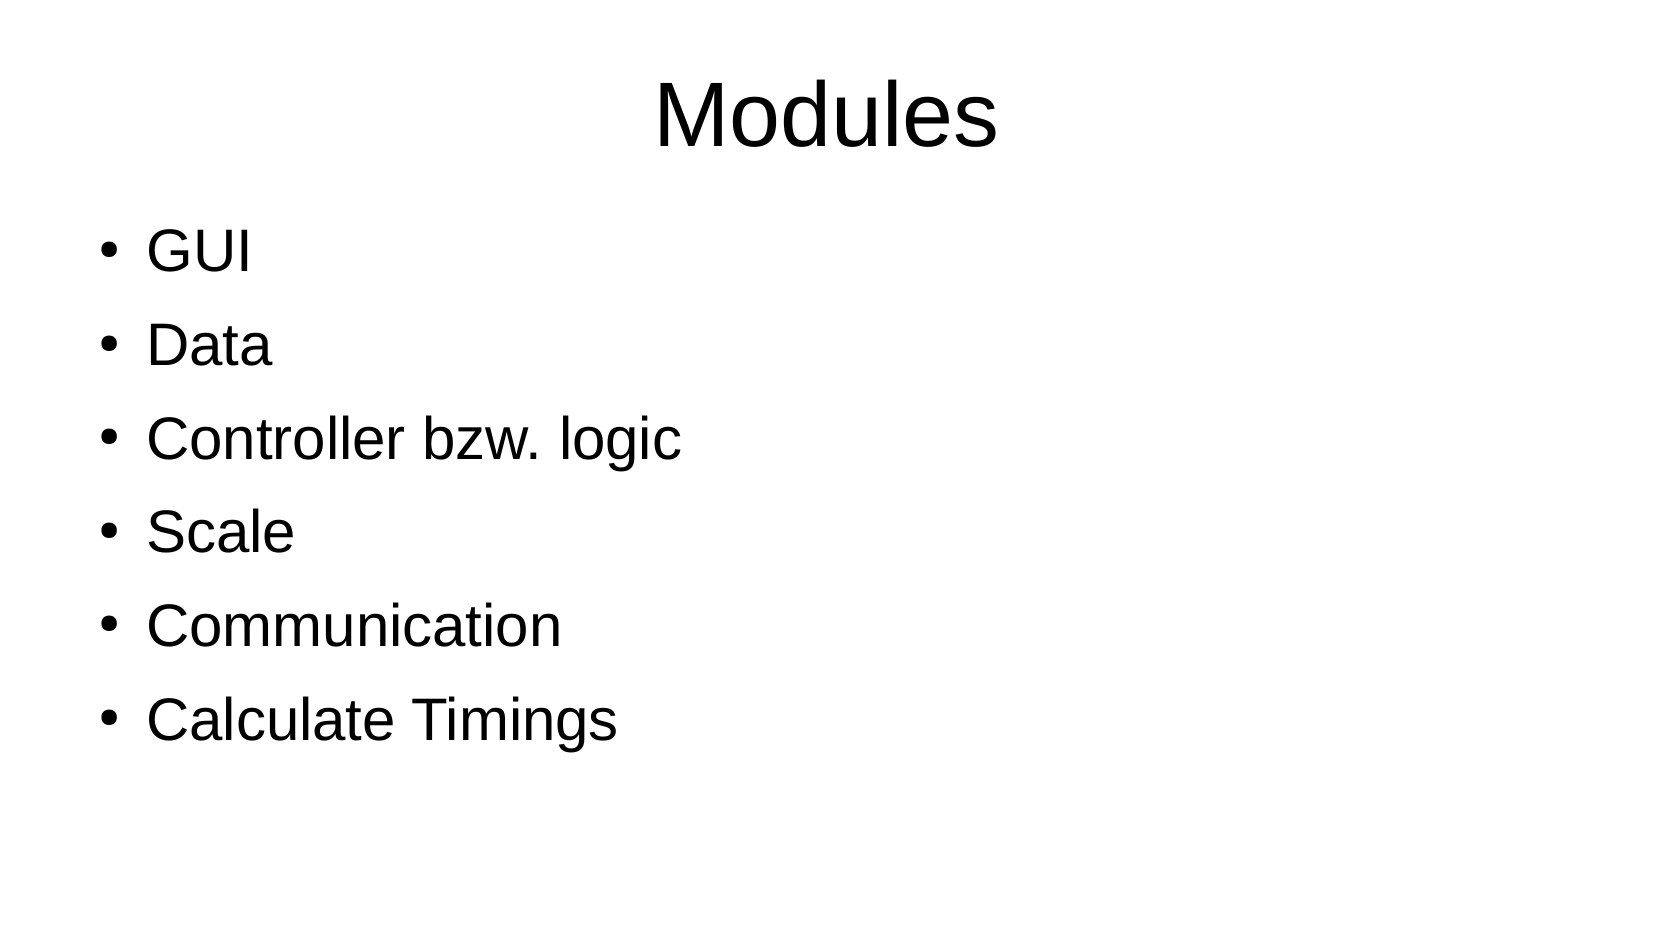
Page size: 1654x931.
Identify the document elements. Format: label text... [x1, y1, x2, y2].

list GUI Data Controller bzw. logic Scale Communication Calculate Timings [82, 217, 1571, 758]
title Modules [82, 37, 1571, 193]
